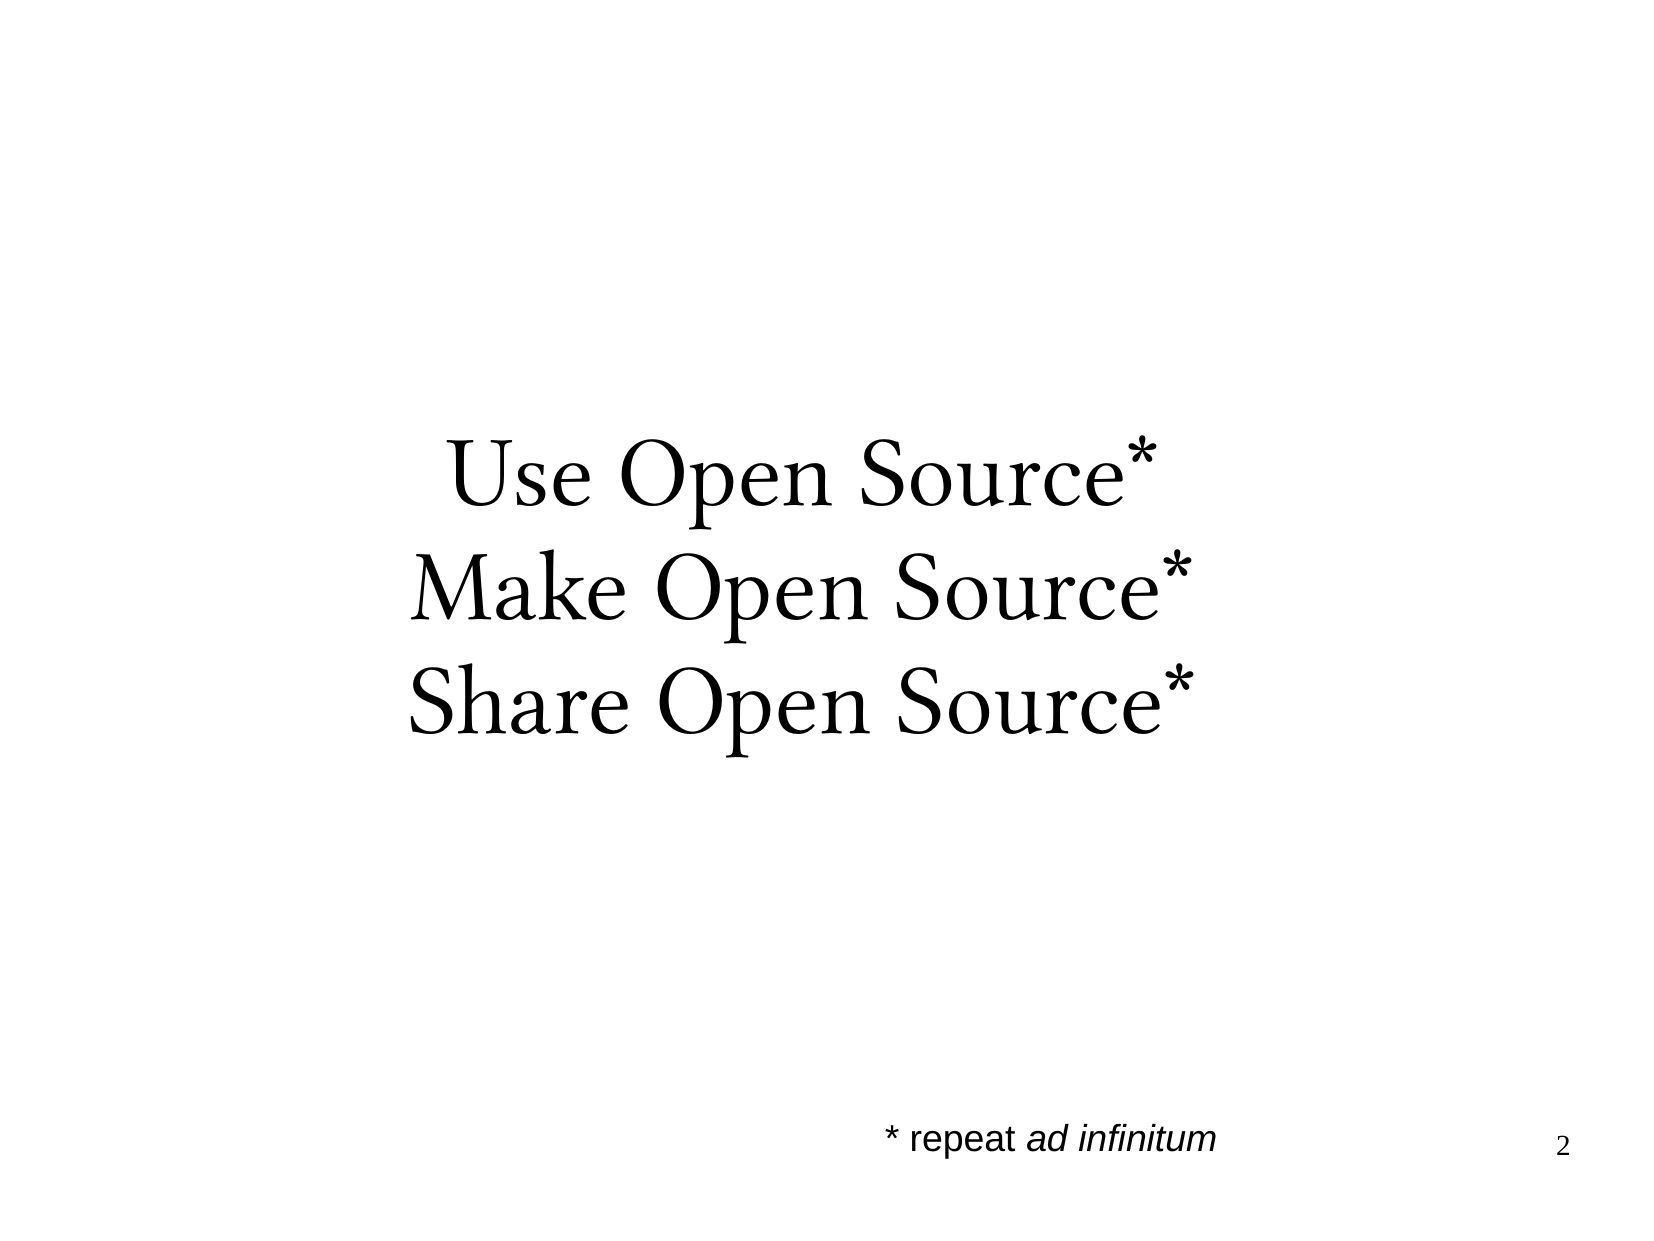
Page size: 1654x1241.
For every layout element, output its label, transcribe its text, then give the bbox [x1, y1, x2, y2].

subtitle Use Open Source* Make Open Source* Share Open Source* [60, 72, 1549, 1216]
text_box * repeat ad infinitum [870, 1110, 1501, 1167]
